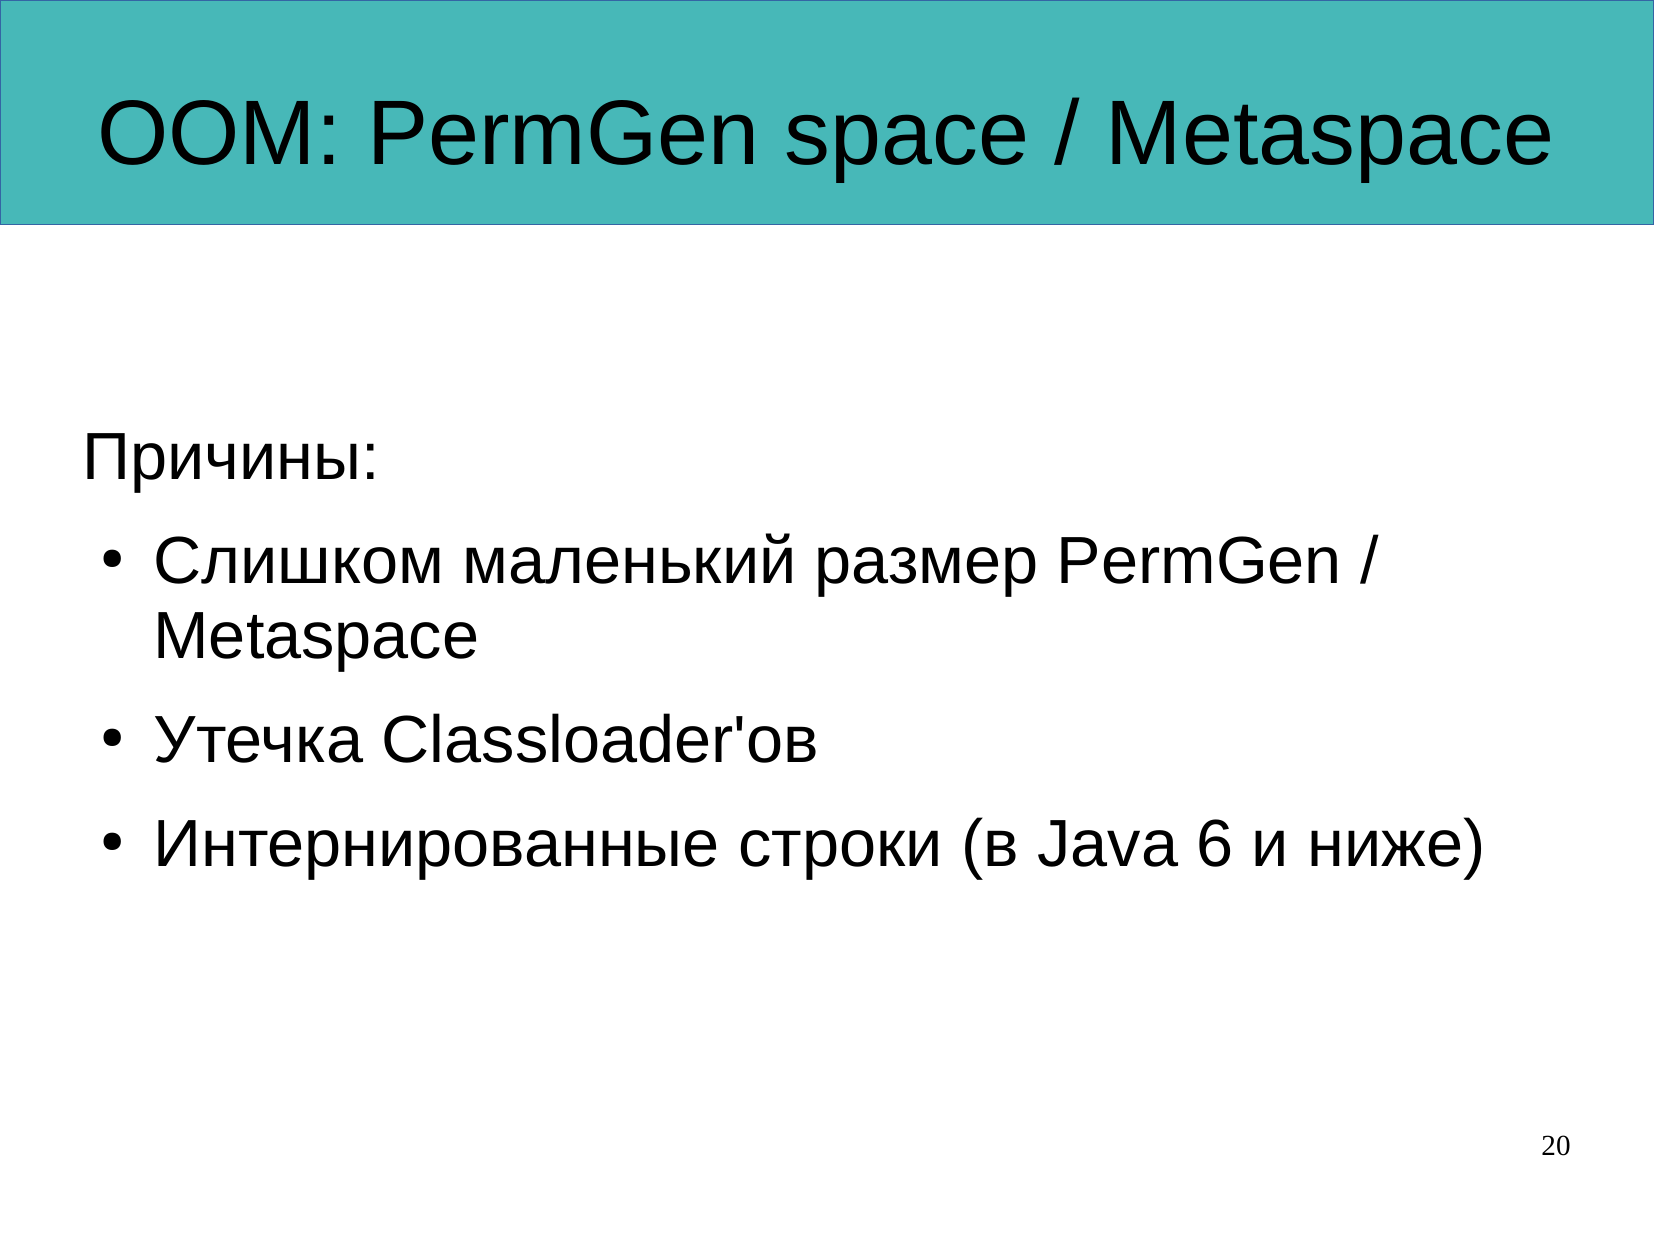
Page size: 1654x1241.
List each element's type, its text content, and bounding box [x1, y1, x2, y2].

list Причины: Слишком маленький размер PermGen / Metaspace Утечка Classloader'ов Интернированные строки (в Java 6 и ниже) [82, 290, 1571, 1010]
title OOM: PermGen space / Metaspace [82, 29, 1571, 237]
